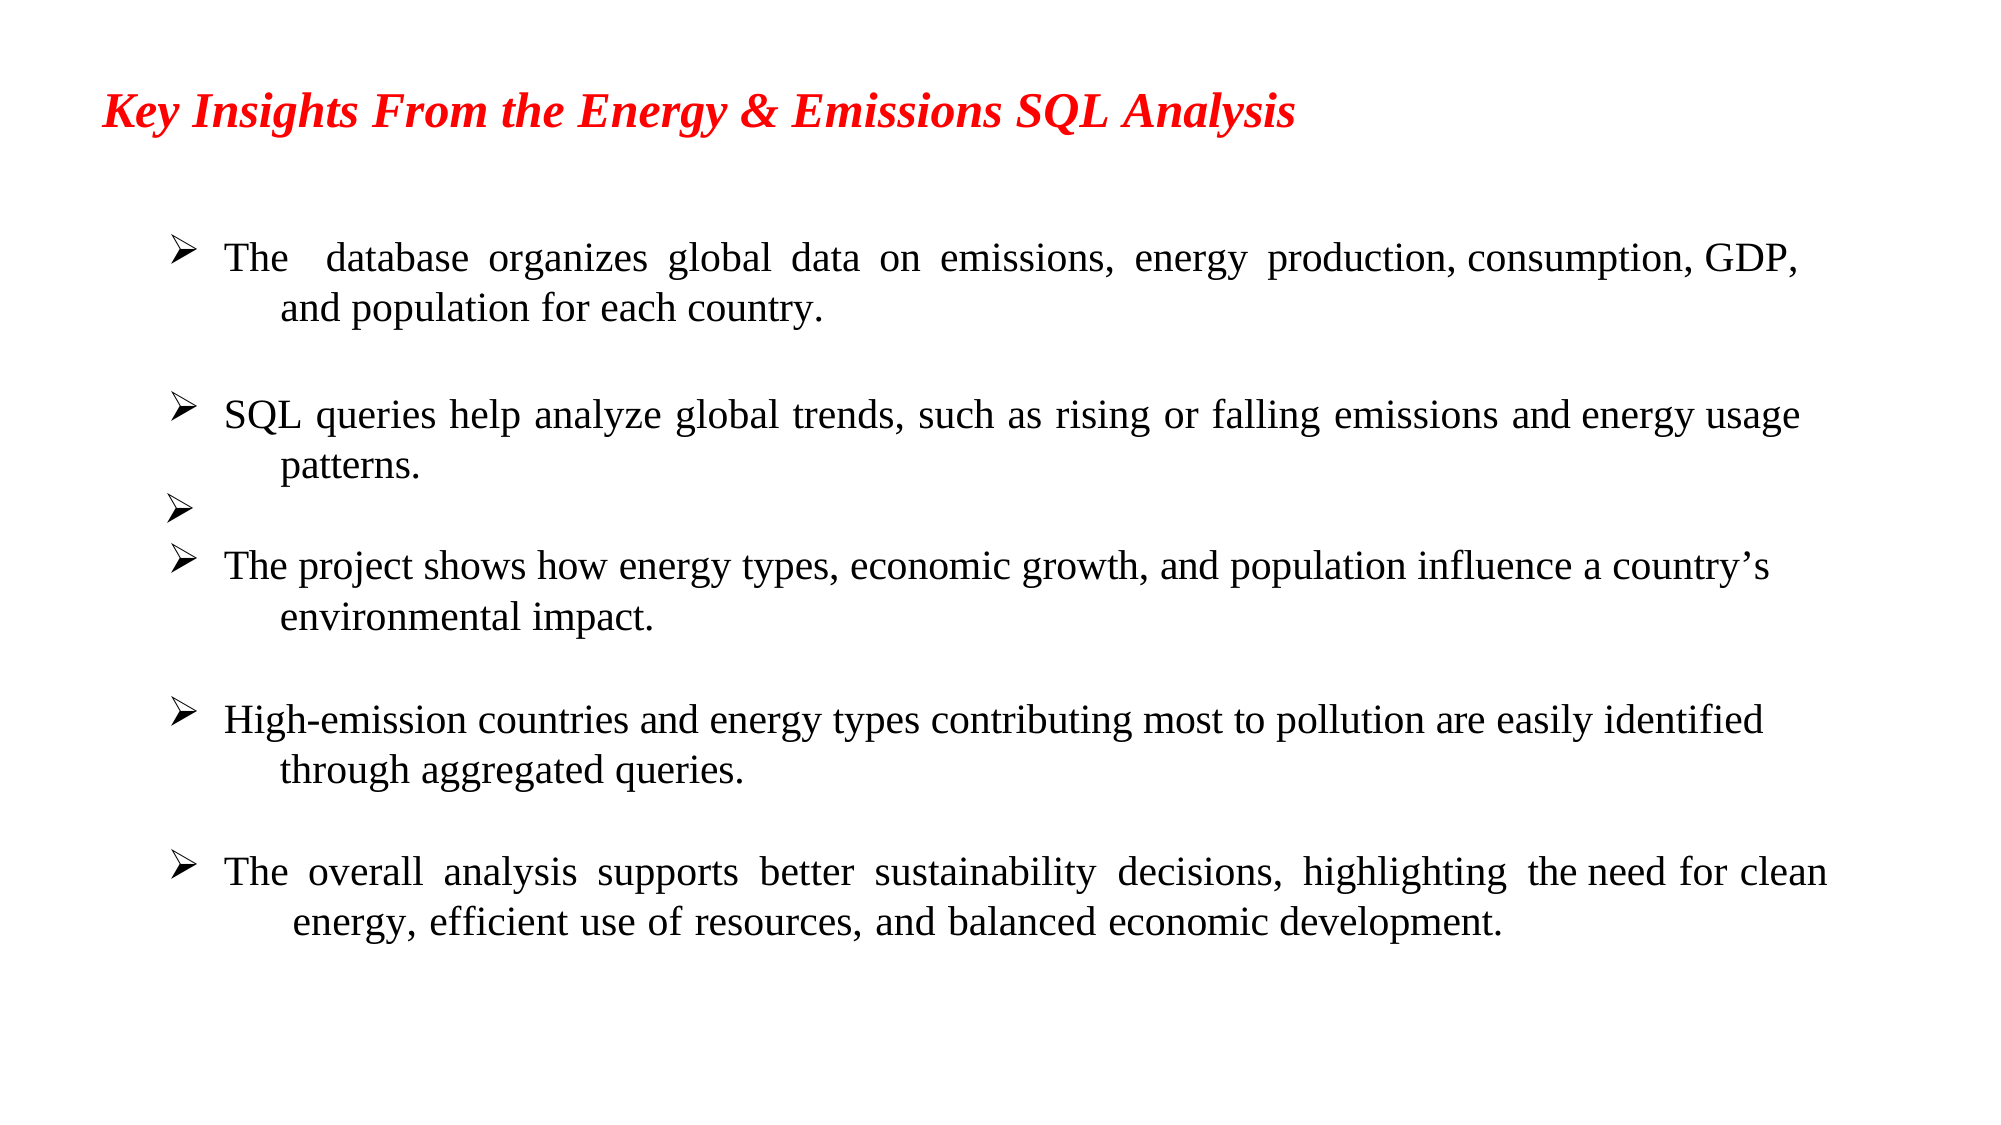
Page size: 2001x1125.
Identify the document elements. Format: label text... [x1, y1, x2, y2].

title Key Insights From the Energy & Emissions SQL Analysis [99, 75, 1700, 139]
text_box The database organizes global data on emissions, energy production, consumption, GDP, and population for each country. SQL queries help analyze global trends, such as rising or falling emissions and energy usage patterns. The project shows how energy types, economic growth, and population influence a country’s environmental impact. High-emission countries and energy types contributing most to pollution are easily identified through aggregated queries. The overall analysis supports better sustainability decisions, highlighting the need for clean energy, efficient use of resources, and balanced economic development. [163, 224, 1837, 952]
